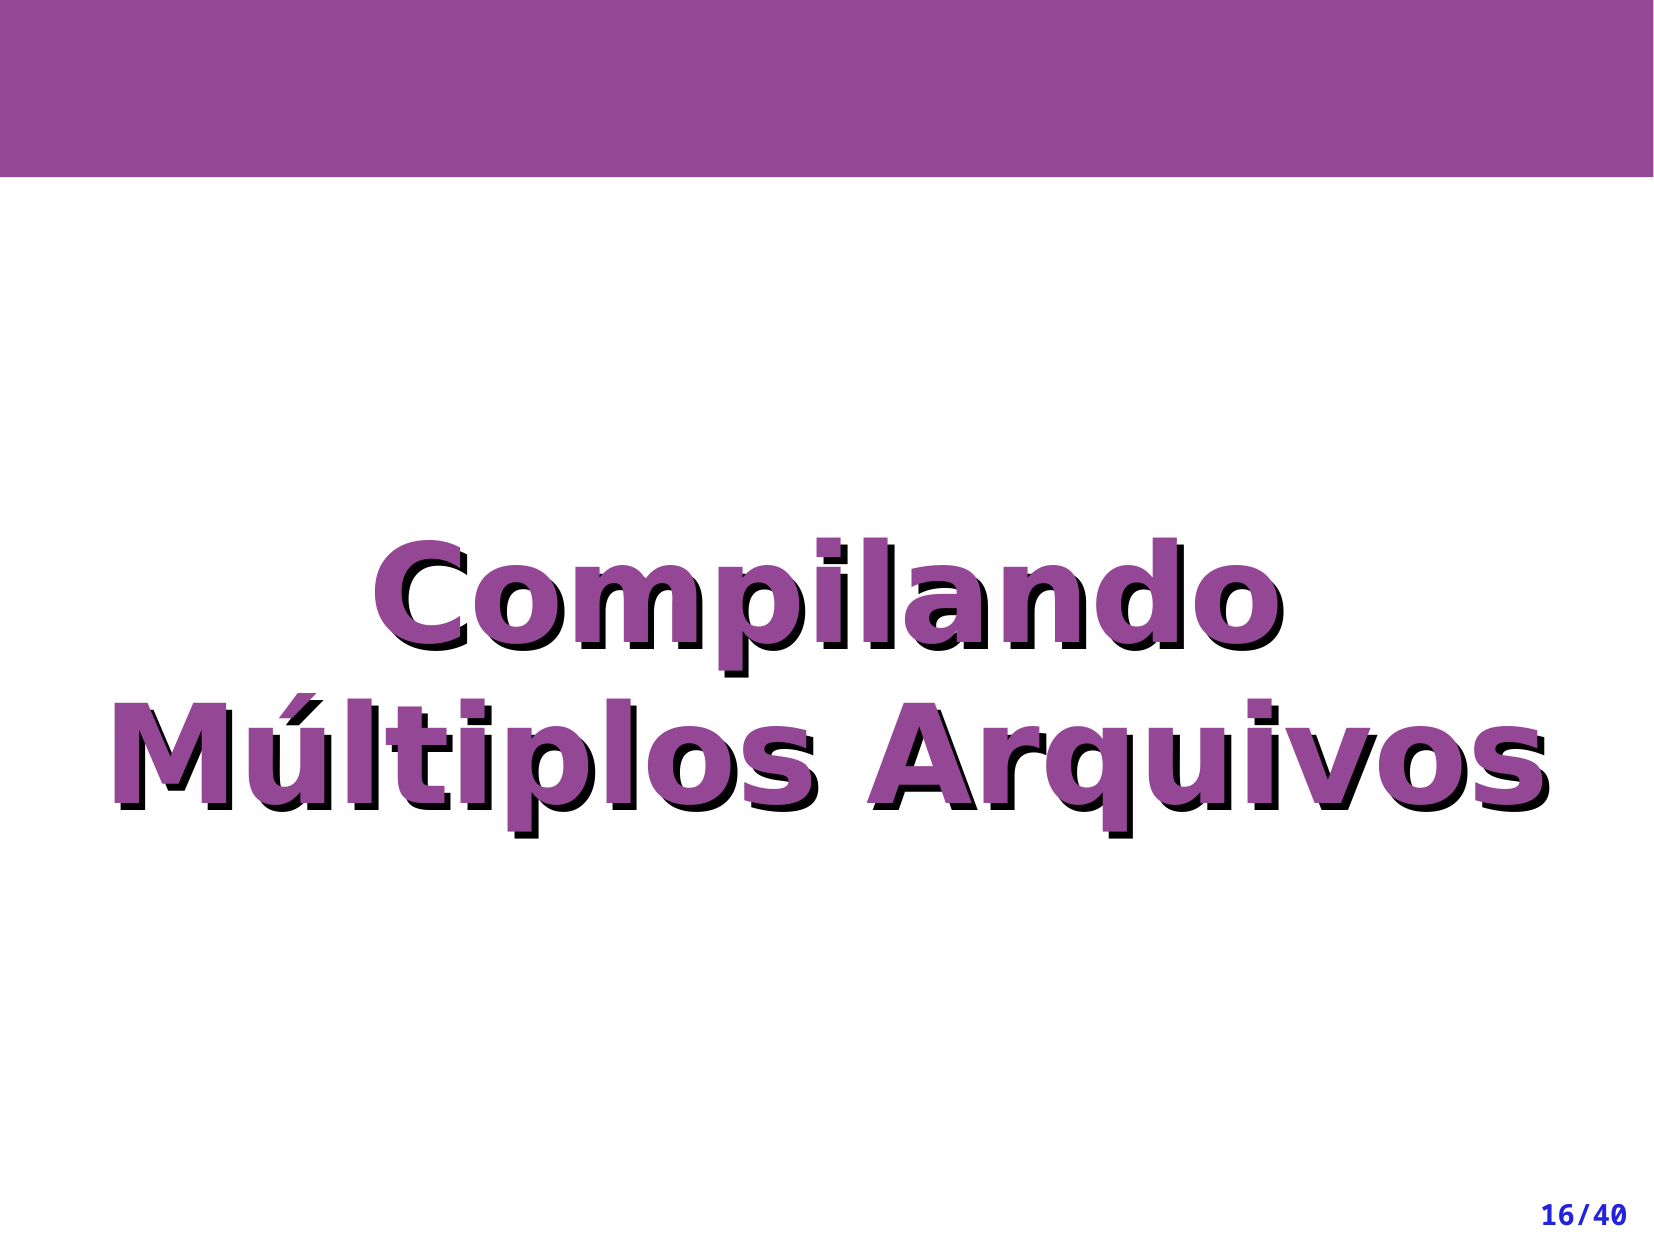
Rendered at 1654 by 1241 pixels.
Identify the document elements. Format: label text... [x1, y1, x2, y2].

text_box Compilando Múltiplos Arquivos [87, 507, 1566, 844]
